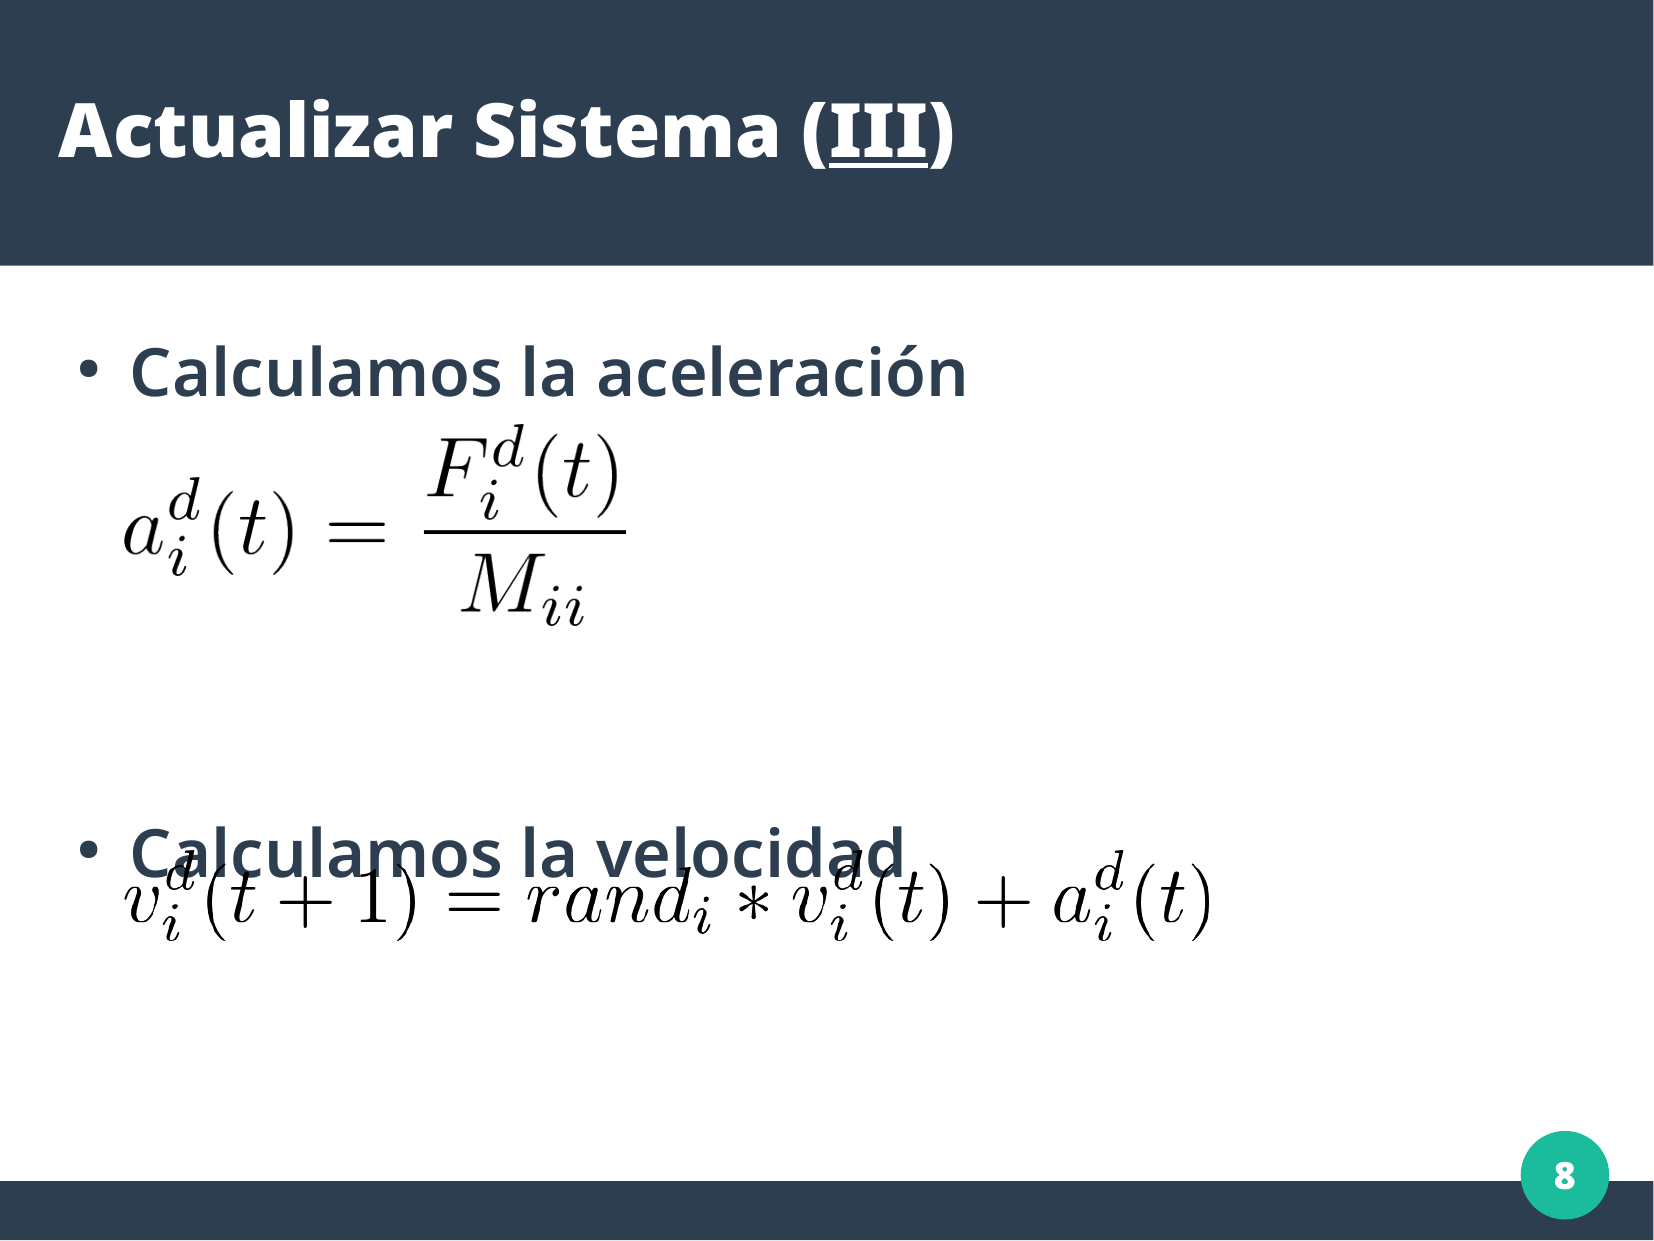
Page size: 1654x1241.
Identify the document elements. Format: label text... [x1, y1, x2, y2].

list Calculamos la aceleración Calculamos la velocidad [59, 324, 1595, 1152]
title Actualizar Sistema (III) [59, 49, 1595, 207]
picture [124, 850, 1209, 941]
picture [124, 424, 626, 626]
